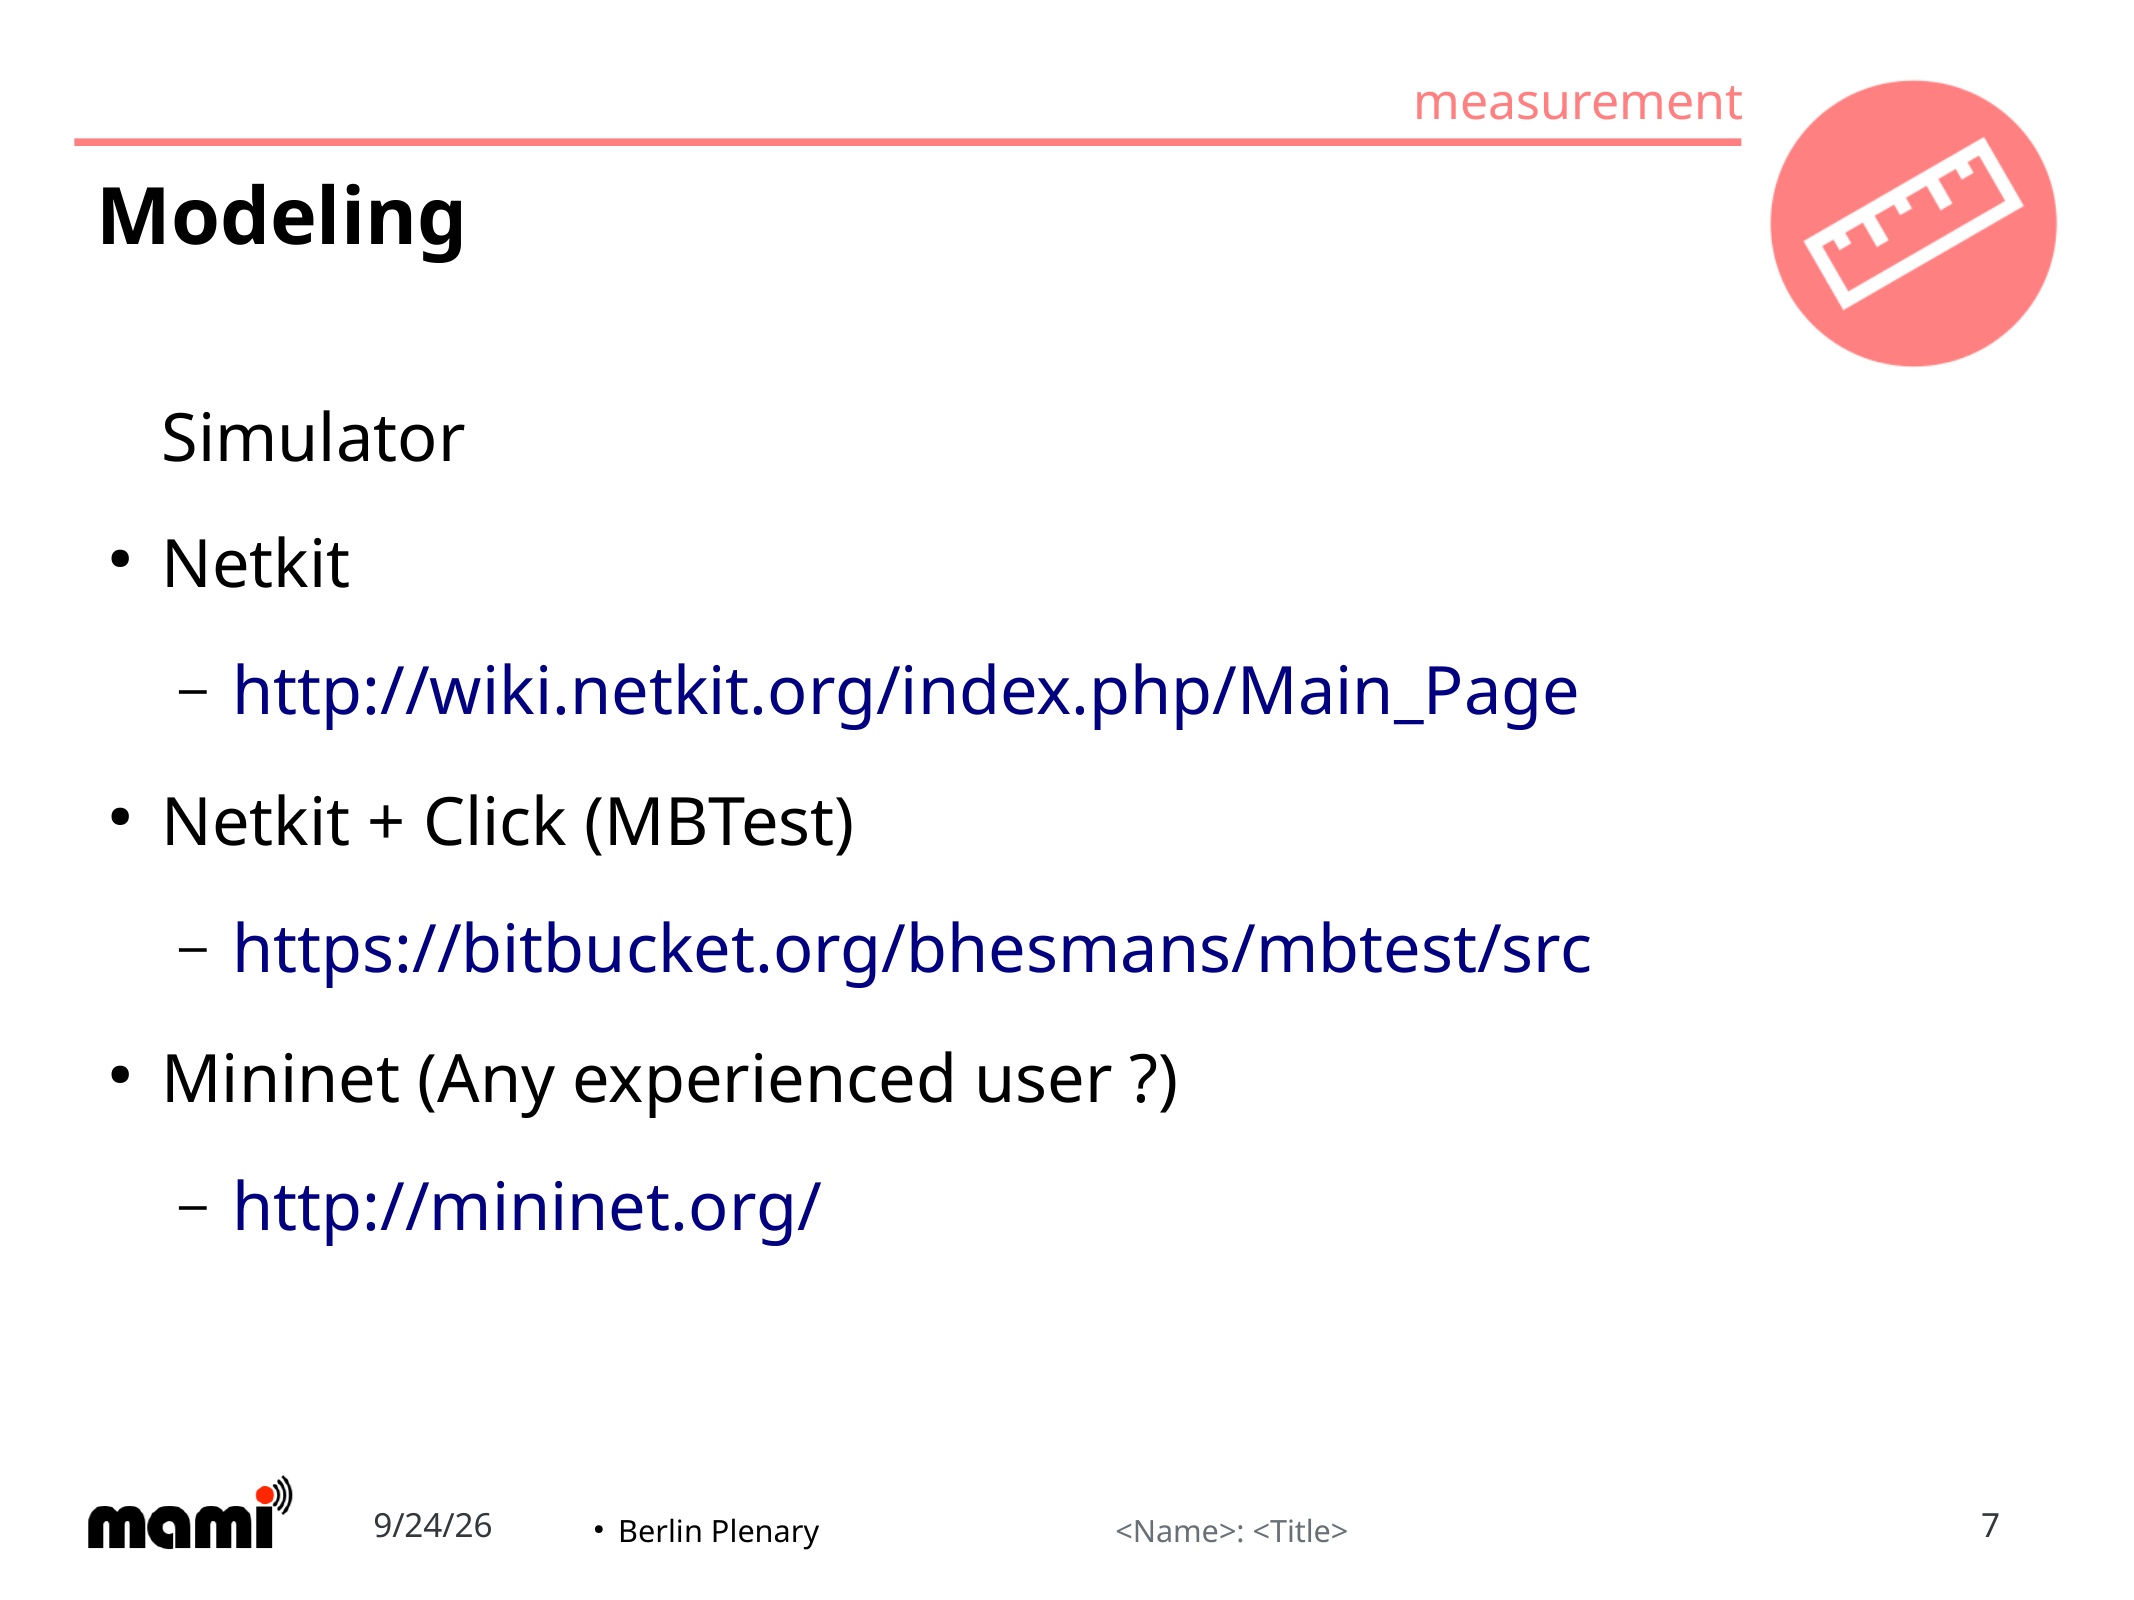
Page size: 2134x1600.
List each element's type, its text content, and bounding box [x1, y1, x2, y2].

list Simulator Netkit http://wiki.netkit.org/index.php/Main_Page Netkit + Click (MBTest) https://bitbucket.org/bhesmans/mbtest/src Mininet (Any experienced user ?) http://mininet.org/ [75, 371, 2053, 1462]
picture [1757, 73, 2071, 387]
list Berlin Plenary [570, 1496, 1894, 1556]
title Modeling [75, 144, 1700, 371]
slide_number <number> [1931, 1496, 2050, 1556]
slide_number 7/7/16 [329, 1496, 537, 1556]
picture [86, 1473, 294, 1552]
